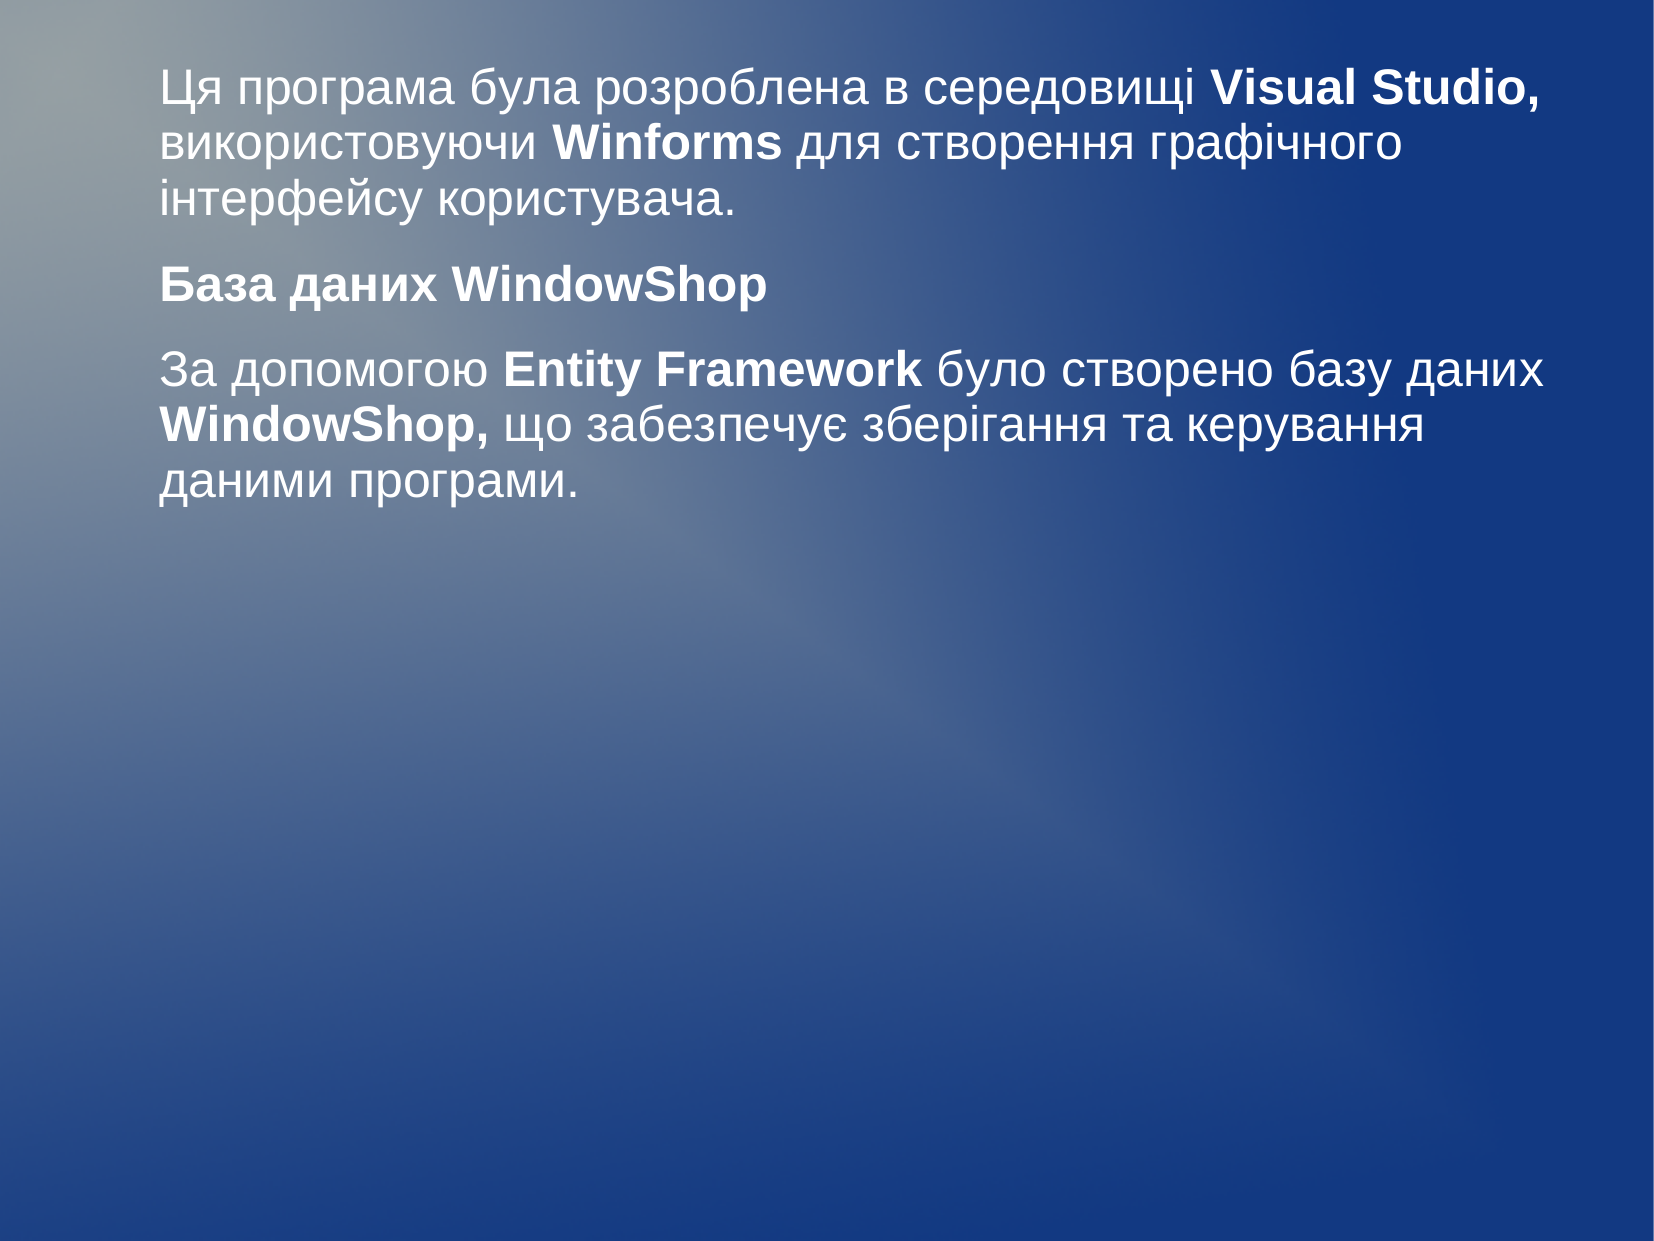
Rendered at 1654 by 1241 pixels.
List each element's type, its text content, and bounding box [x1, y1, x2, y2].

picture [0, 0, 1654, 1241]
list Ця програма була розроблена в середовищі Visual Studio, використовуючи Winforms для створення графічного інтерфейсу користувача. База даних WindowShop За допомогою Entity Framework було створено базу даних WindowShop, що забезпечує зберігання та керування даними програми. [88, 59, 1571, 1109]
